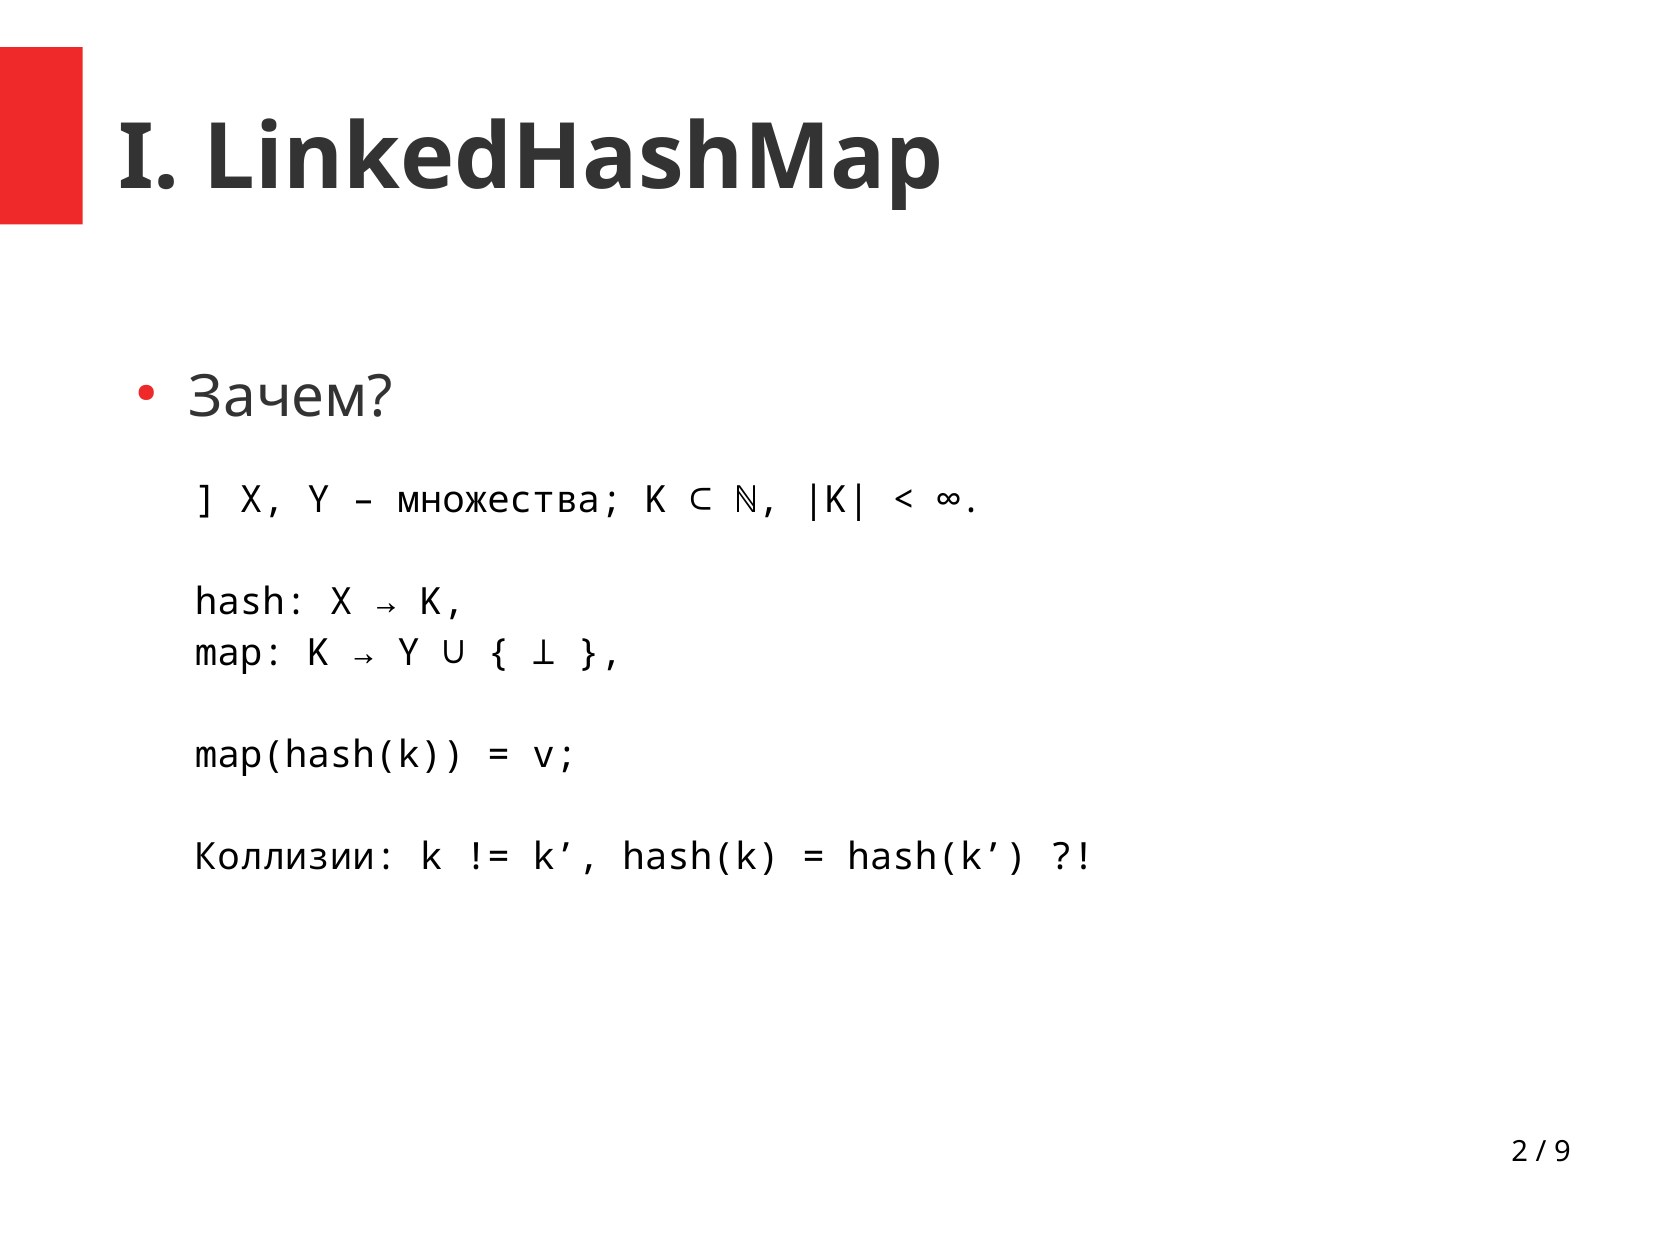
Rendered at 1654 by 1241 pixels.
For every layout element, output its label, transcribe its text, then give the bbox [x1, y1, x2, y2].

title I. LinkedHashMap [118, 49, 1571, 257]
list Зачем? [118, 354, 1536, 1074]
text_box ] X, Y – множества; K ⊂ ℕ, |K| < ∞. hash: X → K, map: K → Y ∪ { ⊥ }, map(hash(k)) = v; Коллизии: k != k’, hash(k) = hash(k’) ?! [180, 465, 1231, 885]
